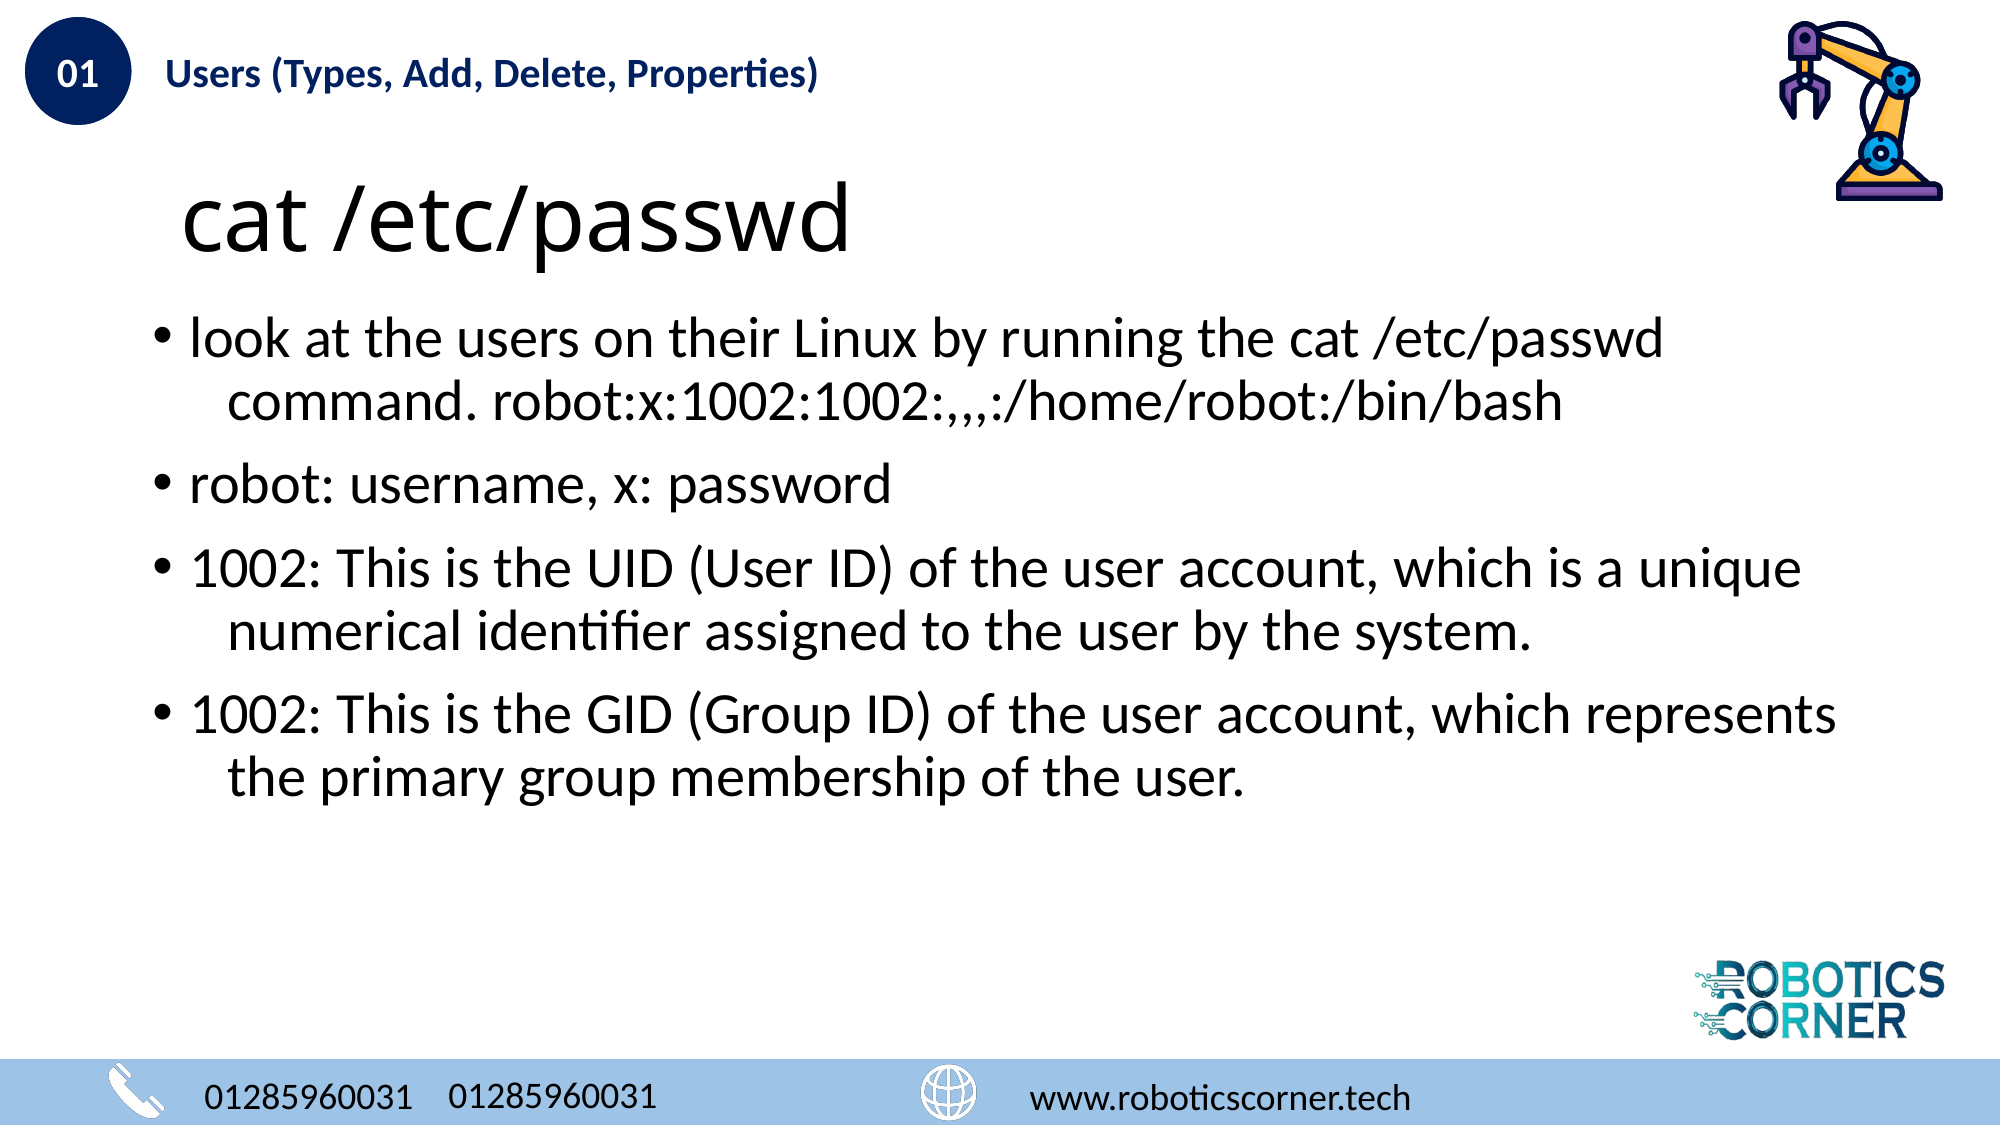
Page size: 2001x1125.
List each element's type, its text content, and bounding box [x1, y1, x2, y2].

picture [103, 1057, 170, 1124]
title cat /etc/passwd [165, 112, 1891, 330]
list look at the users on their Linux by running the cat /etc/passwd command. robot:x:1002:1002:,,,:/home/robot:/bin/bash robot: username, x: password 1002: This is the UID (User ID) of the user account, which is a unique numerical identifier assigned to the user by the system. 1002: This is the GID (Group ID) of the user account, which represents the primary group membership of the user. [137, 299, 1863, 1014]
picture [1680, 859, 1953, 1125]
picture [915, 1059, 981, 1125]
picture [1771, 21, 1951, 201]
text_box 01 [22, 14, 134, 128]
text_box Users (Types, Add, Delete, Properties) [150, 38, 846, 154]
